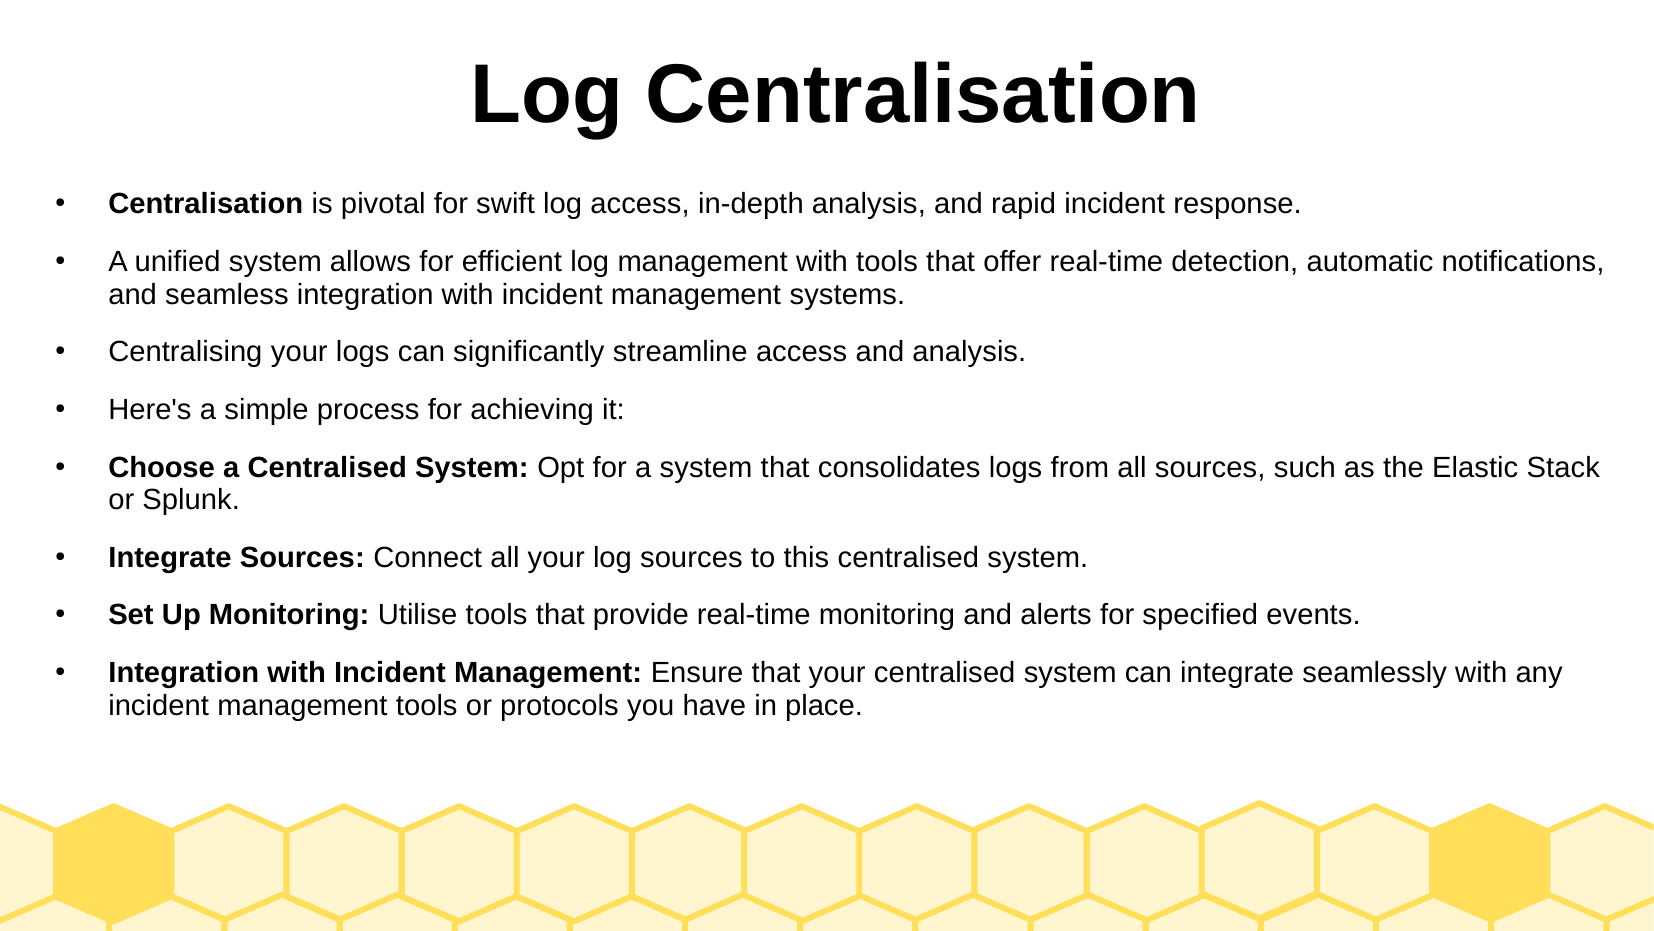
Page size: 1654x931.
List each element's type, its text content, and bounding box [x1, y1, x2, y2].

list Centralisation is pivotal for swift log access, in-depth analysis, and rapid incident response. A unified system allows for efficient log management with tools that offer real-time detection, automatic notifications, and seamless integration with incident management systems. Centralising your logs can significantly streamline access and analysis. Here's a simple process for achieving it: Choose a Centralised System: Opt for a system that consolidates logs from all sources, such as the Elastic Stack or Splunk. Integrate Sources: Connect all your log sources to this centralised system. Set Up Monitoring: Utilise tools that provide real-time monitoring and alerts for specified events. Integration with Incident Management: Ensure that your centralised system can integrate seamlessly with any incident management tools or protocols you have in place. [37, 187, 1613, 901]
title Log Centralisation [82, 37, 1613, 151]
